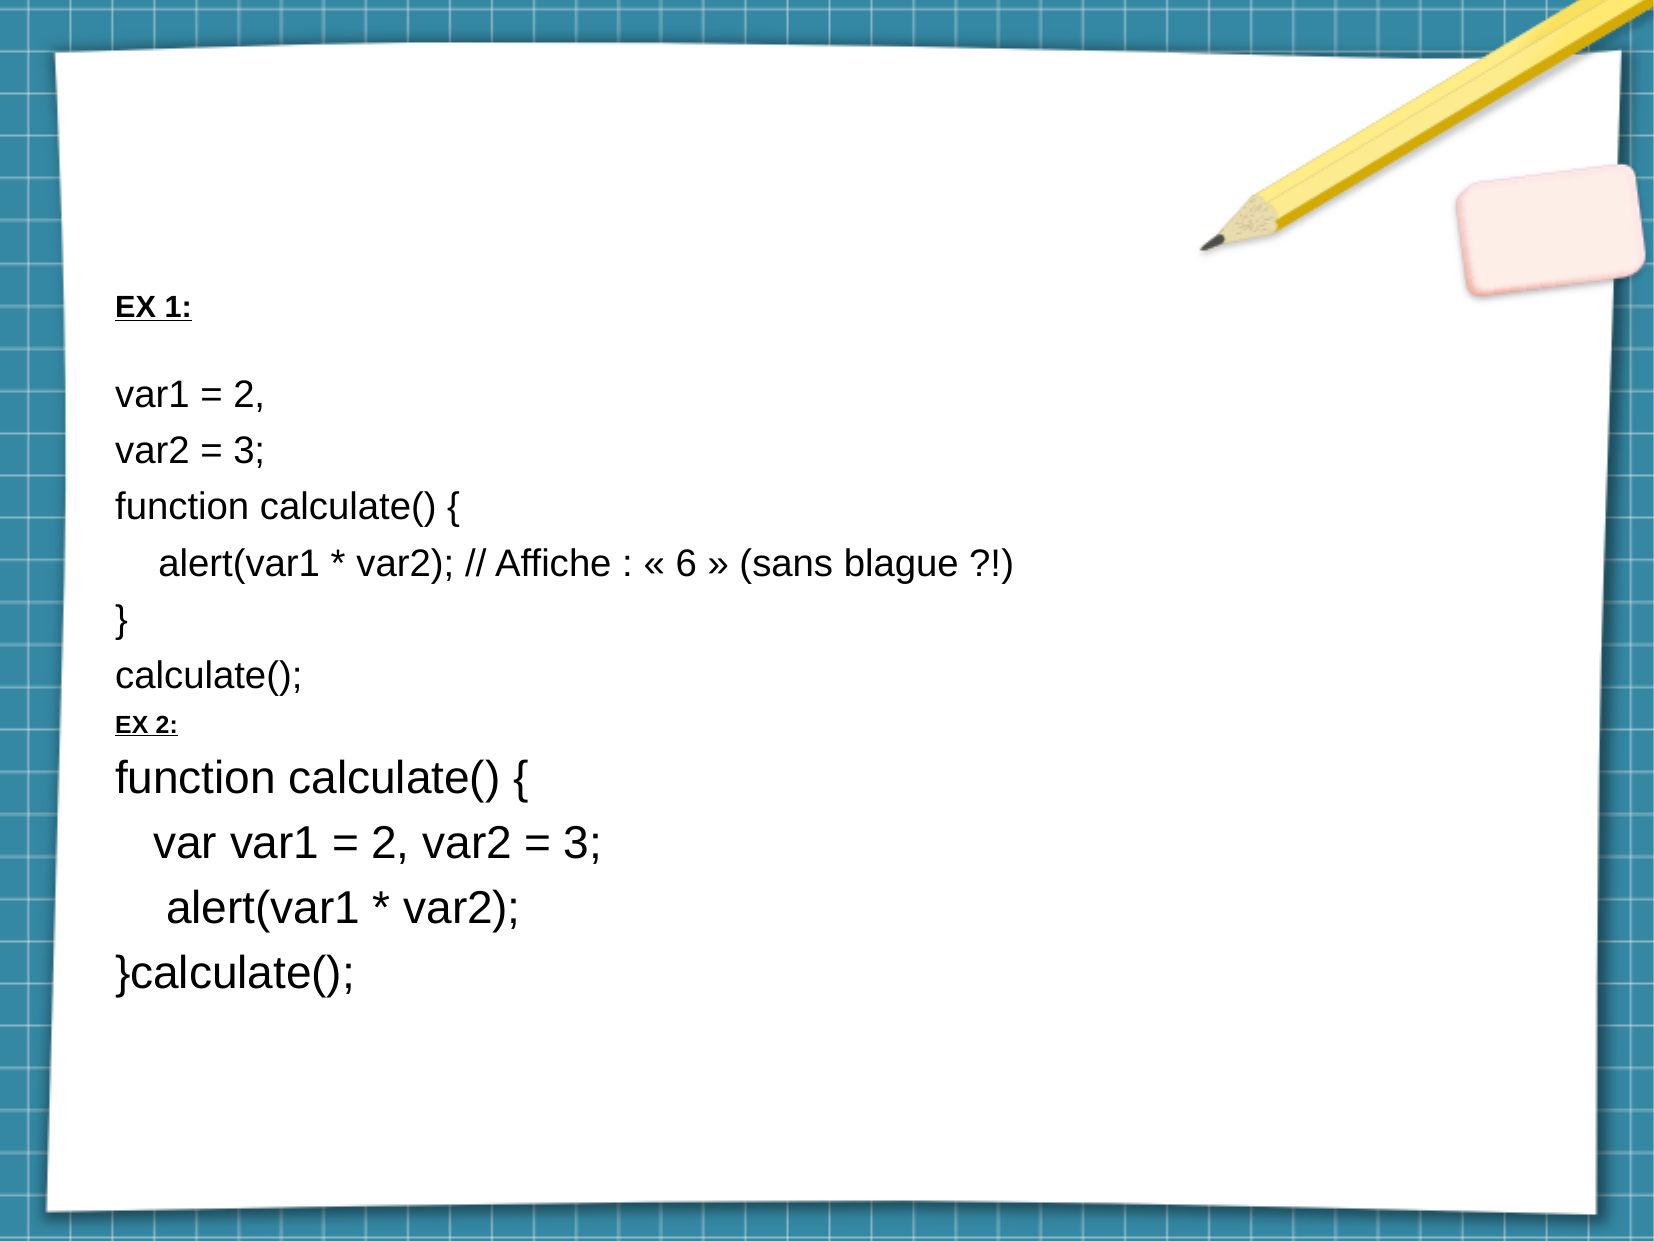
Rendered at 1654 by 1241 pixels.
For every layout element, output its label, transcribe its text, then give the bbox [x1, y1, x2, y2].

picture [0, 0, 1654, 1241]
list EX 1: var1 = 2, var2 = 3; function calculate() { alert(var1 * var2); // Affiche : « 6 » (sans blague ?!) } calculate(); EX 2: function calculate() { var var1 = 2, var2 = 3; alert(var1 * var2); }calculate(); [82, 290, 1571, 1010]
